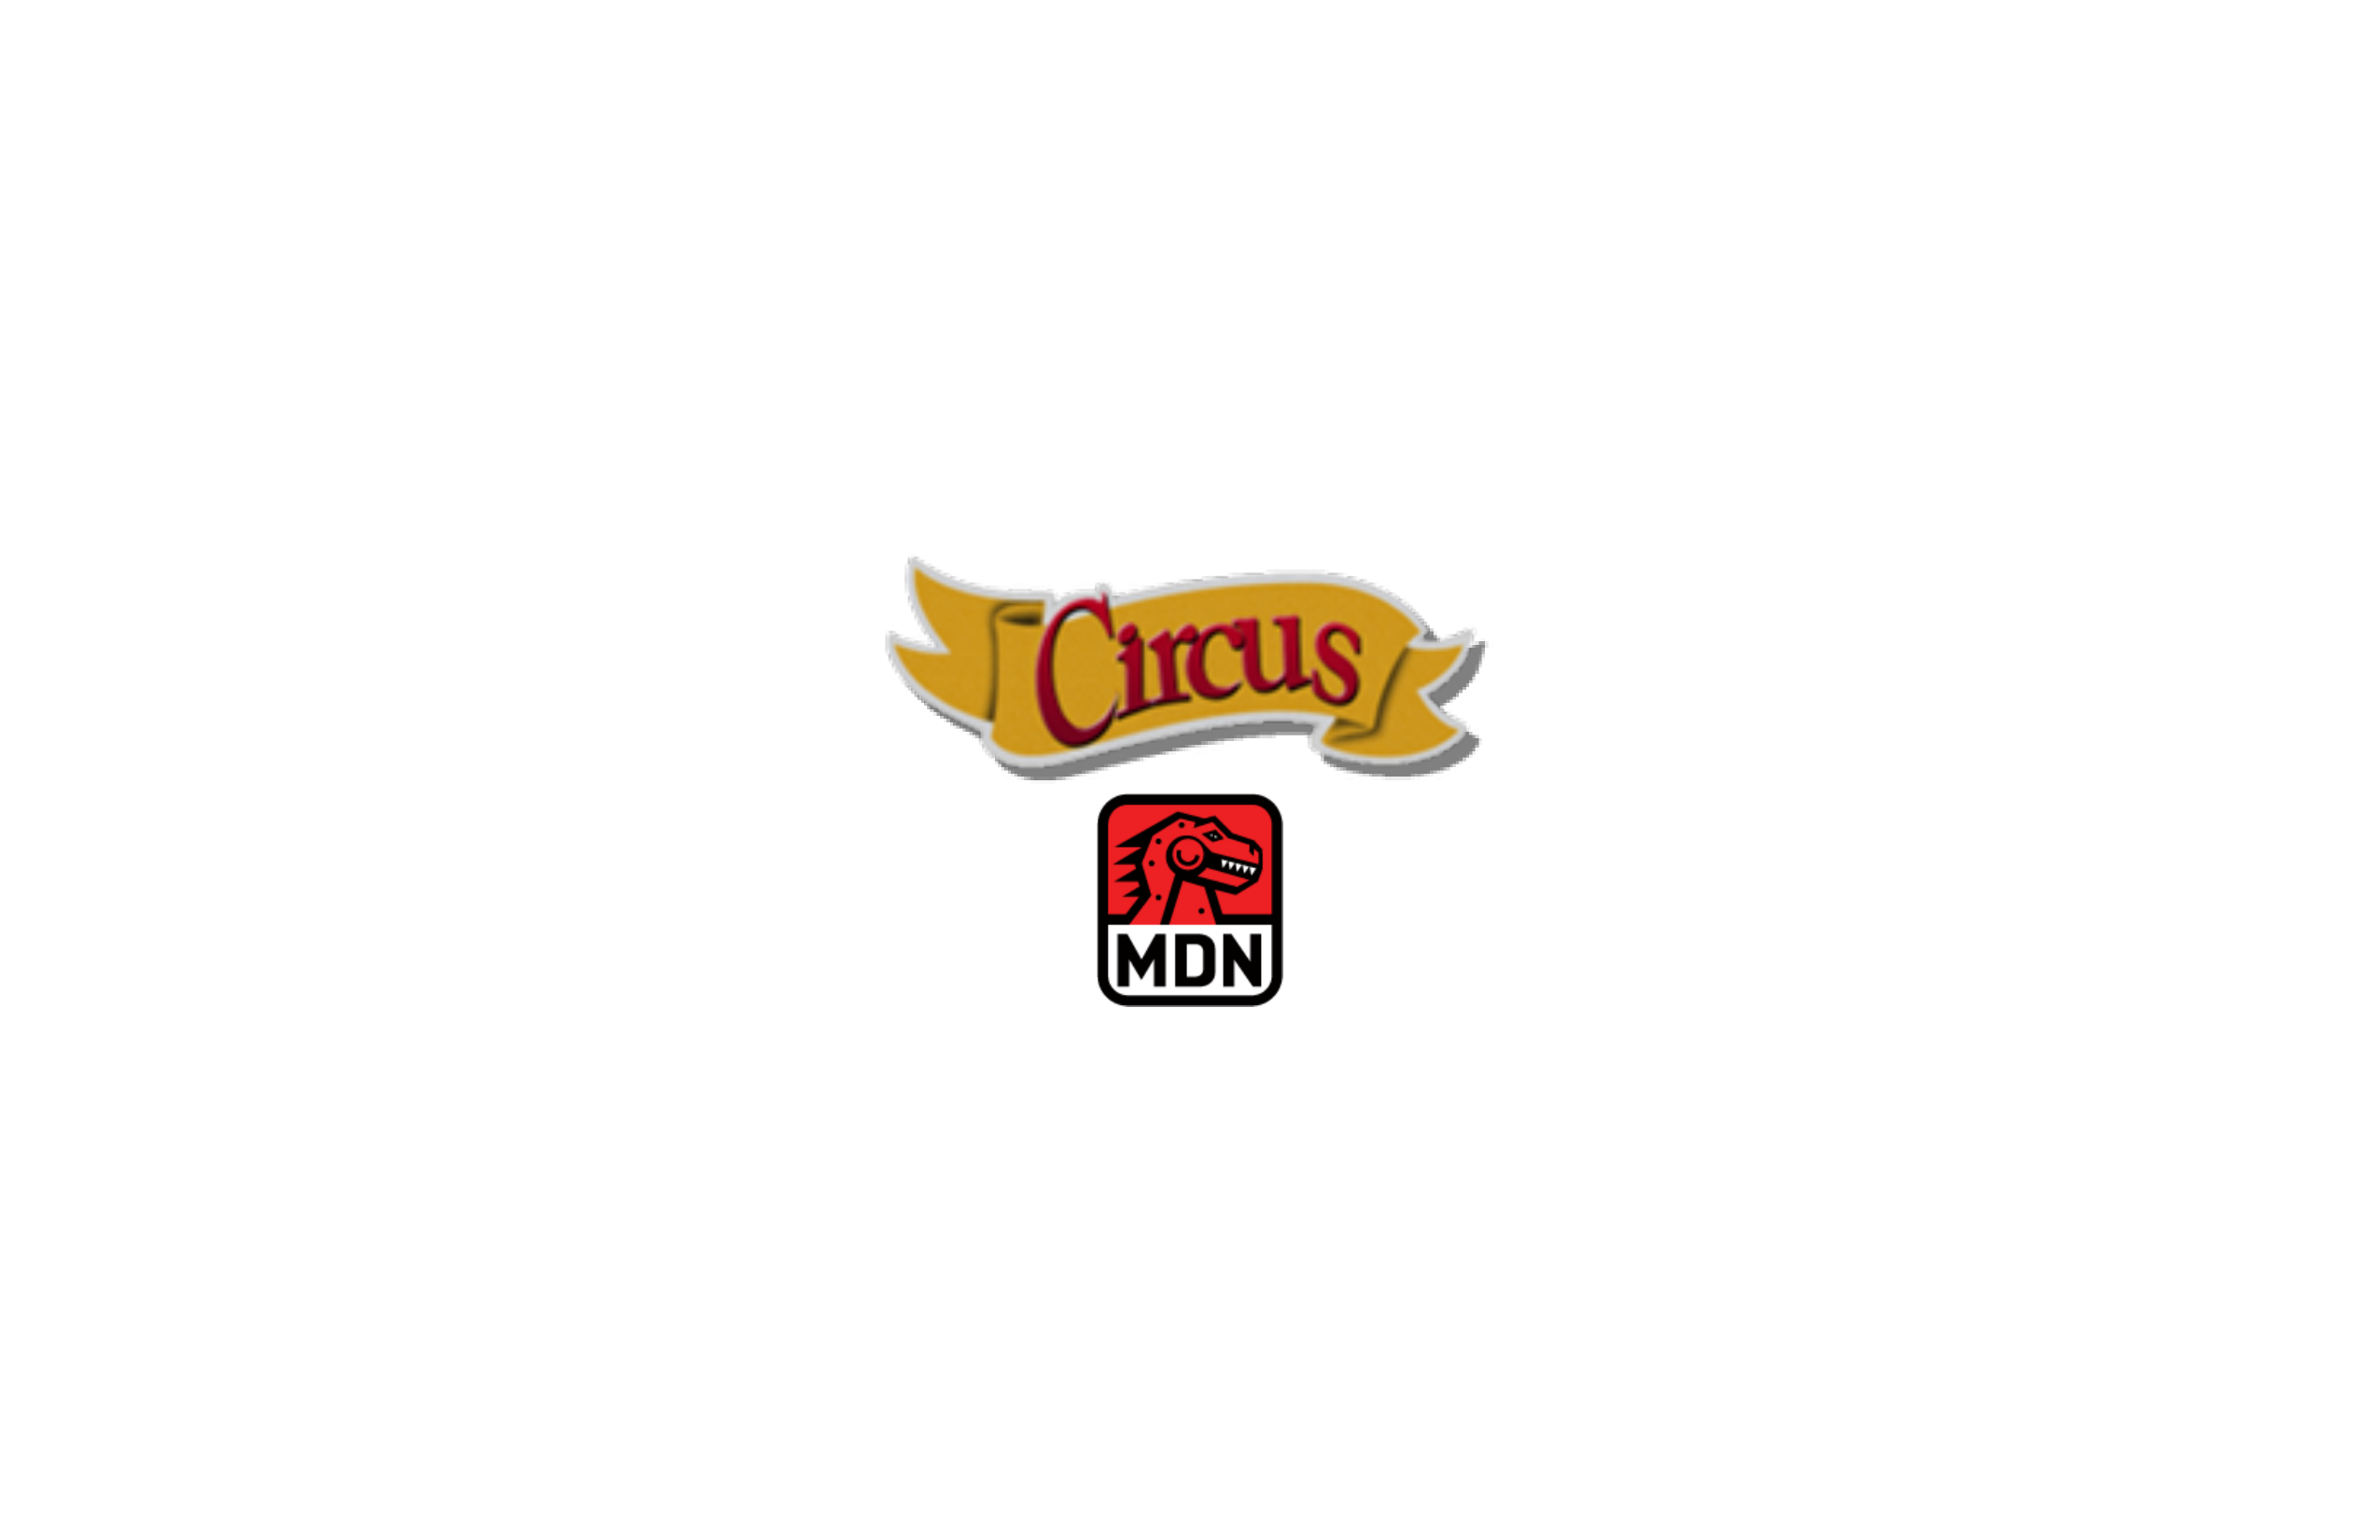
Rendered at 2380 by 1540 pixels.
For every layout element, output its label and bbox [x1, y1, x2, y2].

picture [868, 533, 1513, 1007]
